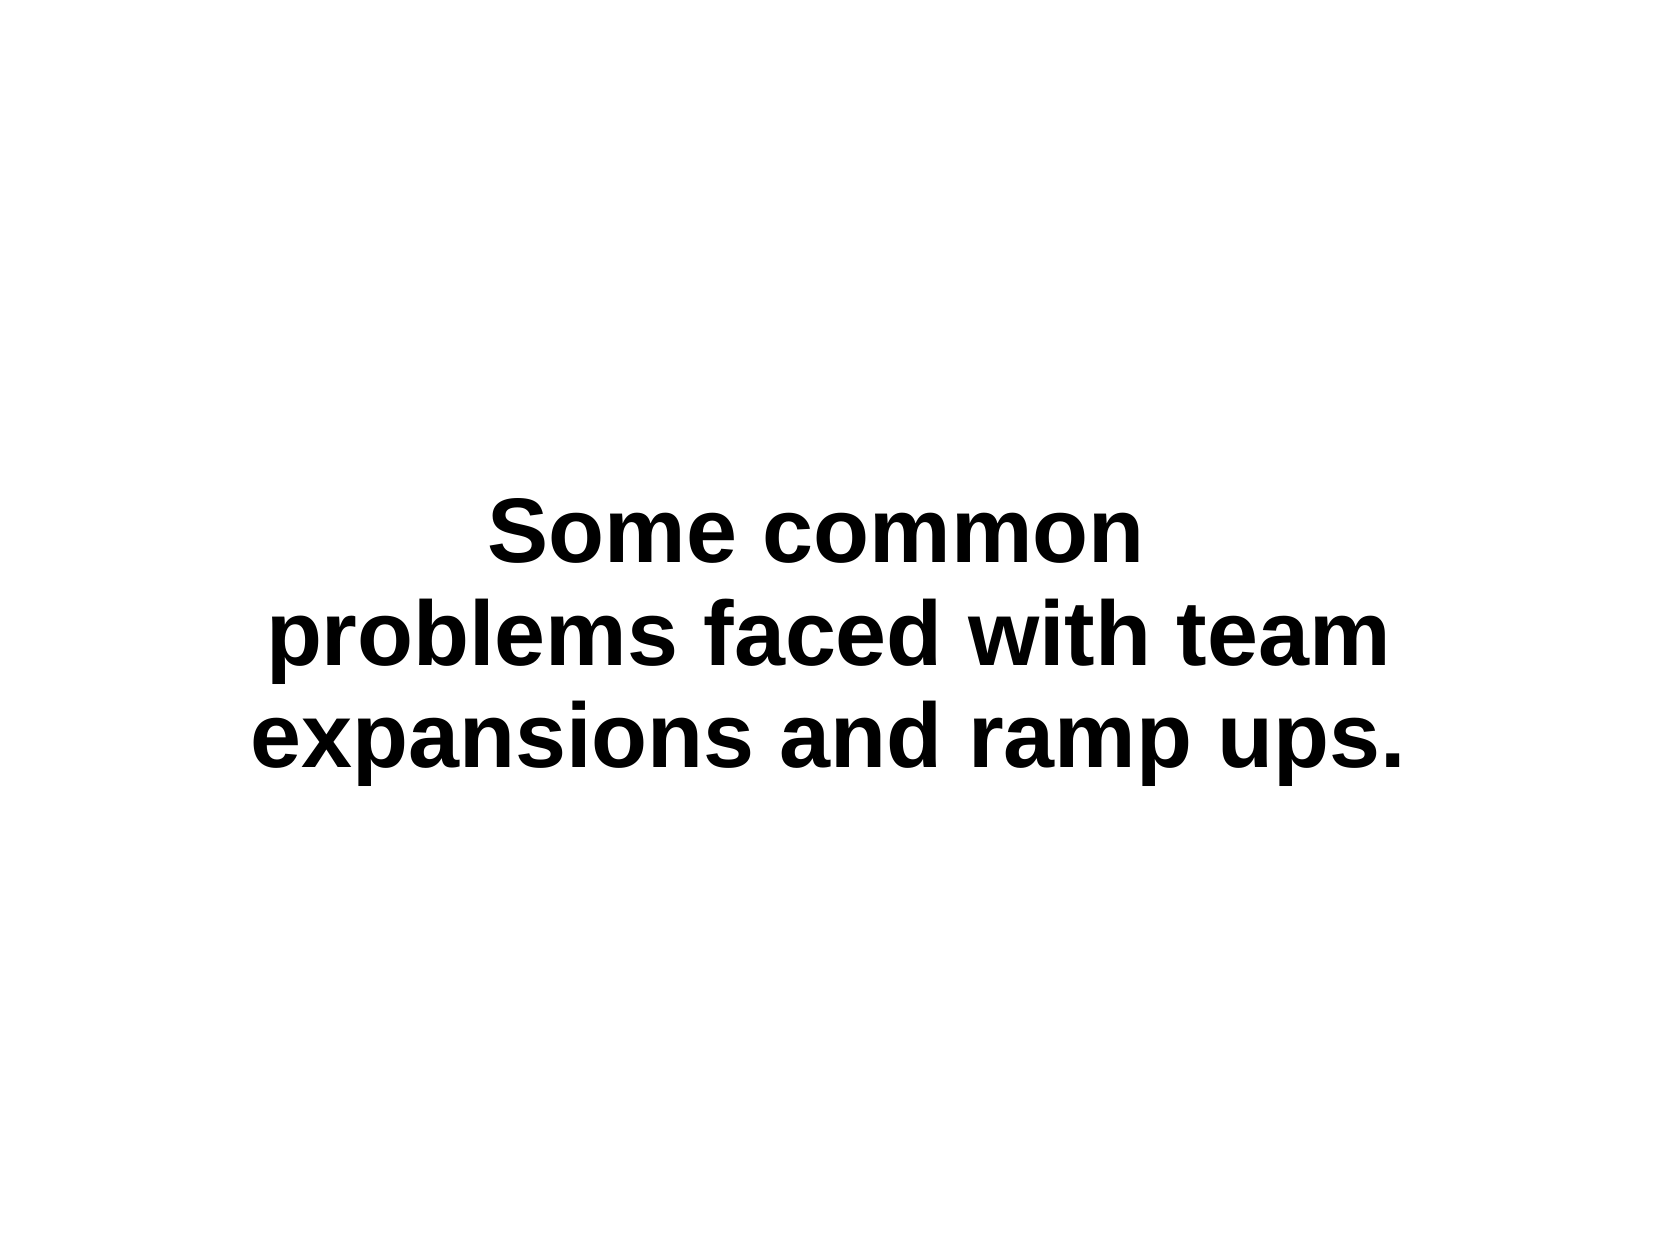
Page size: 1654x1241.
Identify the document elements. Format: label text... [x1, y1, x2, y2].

subtitle Some common problems faced with team expansions and ramp ups. [84, 153, 1574, 1114]
